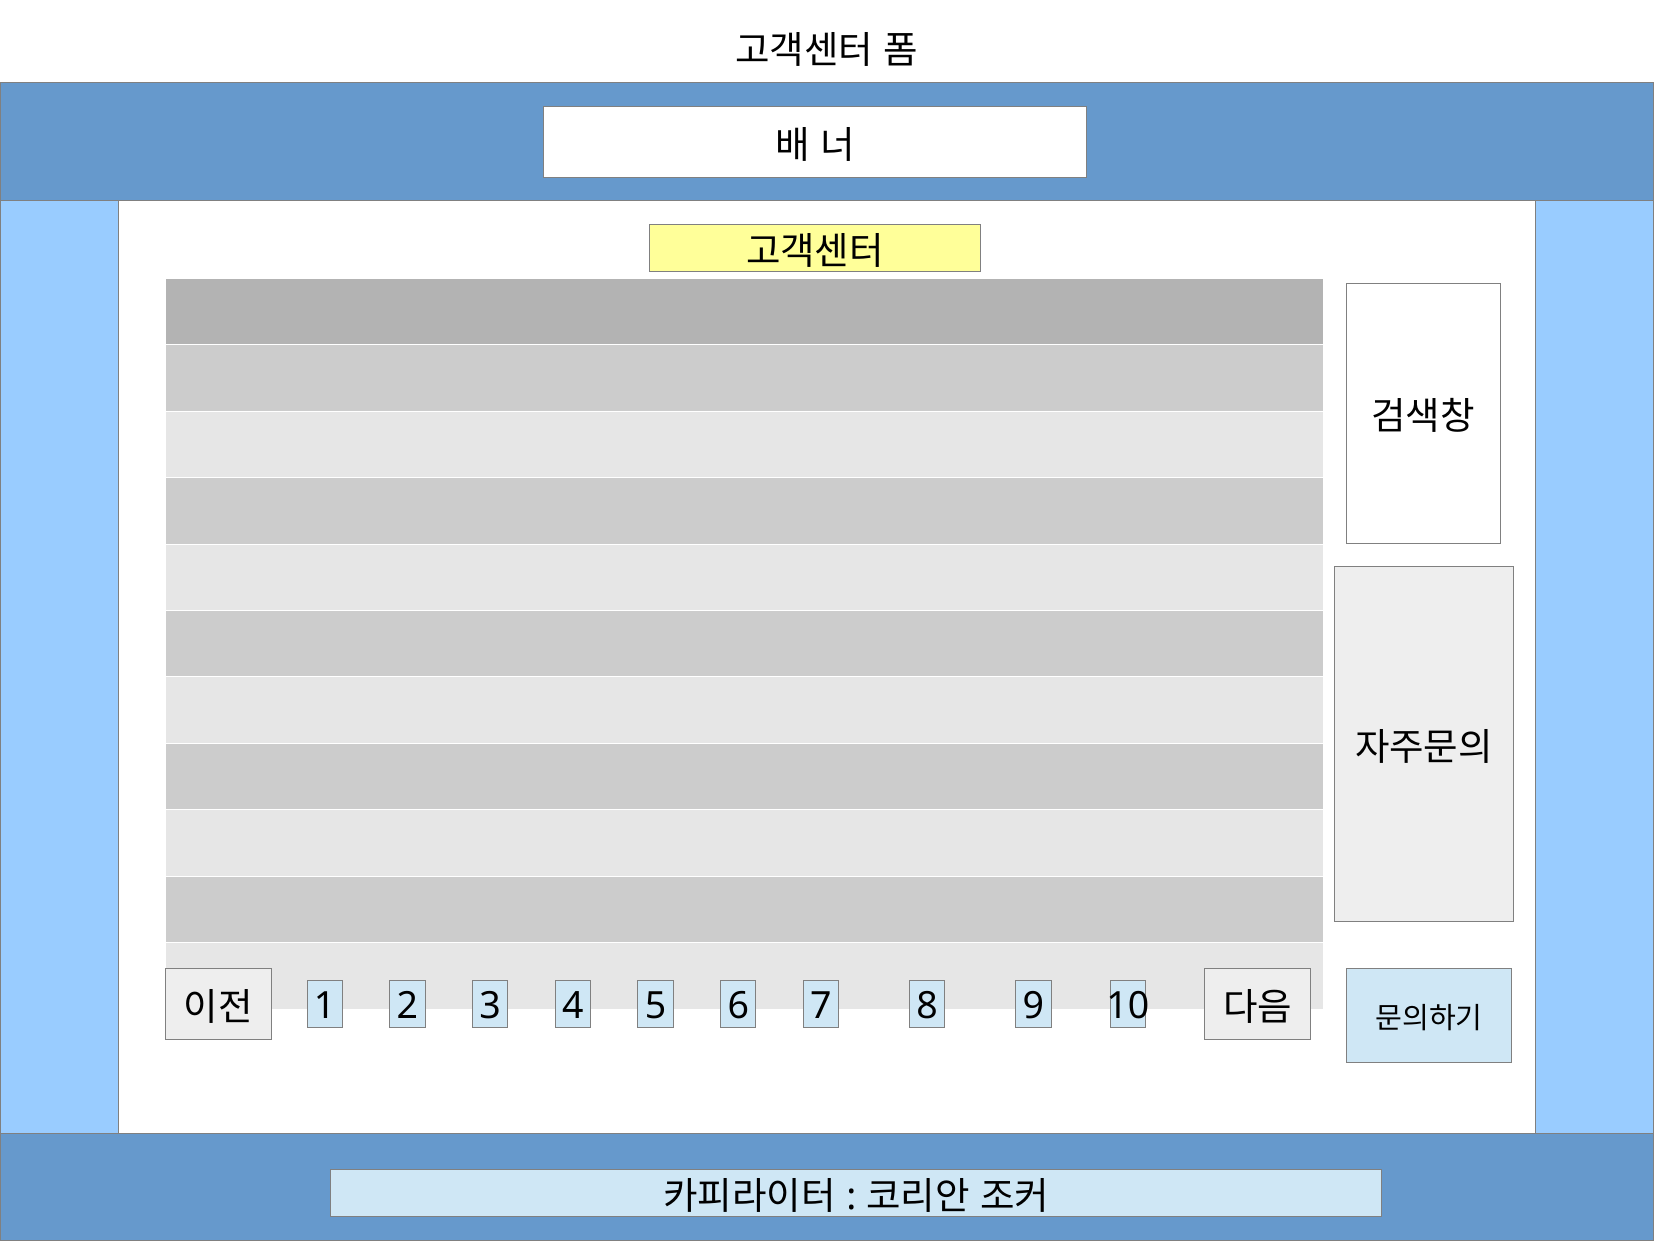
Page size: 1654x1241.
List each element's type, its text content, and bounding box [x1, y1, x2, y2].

text_box 1 [307, 980, 343, 1028]
text_box 고객센터 폼 [602, 13, 1052, 71]
text_box 자주문의 [1334, 566, 1514, 922]
table_cell [166, 545, 1323, 610]
text_box 5 [637, 980, 674, 1028]
text_box 배 너 [543, 106, 1087, 178]
text_box 8 [909, 980, 945, 1028]
table_cell [166, 877, 1323, 942]
text_box 10 [1132, 994, 1143, 1016]
text_box 다음 [1204, 968, 1311, 1040]
table_header [166, 279, 1323, 344]
text_box 이전 [165, 968, 272, 1040]
text_box 검색창 [1346, 283, 1501, 544]
text_box 카피라이터 : 코리안 조커 [330, 1169, 1382, 1217]
table_cell [166, 744, 1323, 809]
text_box 7 [803, 980, 839, 1028]
text_box 문의하기 [1346, 968, 1512, 1063]
text_box 3 [472, 980, 508, 1028]
text_box 9 [1015, 980, 1052, 1028]
table_cell [166, 810, 1323, 876]
table_cell [166, 478, 1323, 544]
text_box 2 [389, 980, 426, 1028]
text_box 6 [720, 980, 756, 1028]
table_cell [166, 677, 1323, 743]
text_box 10 [1110, 980, 1146, 1028]
table_cell [166, 345, 1323, 411]
text_box 고객센터 [649, 224, 981, 272]
text_box [0, 82, 1654, 1241]
text_box 4 [555, 980, 591, 1028]
table_cell [166, 943, 1323, 1009]
table_cell [166, 412, 1323, 477]
table_cell [166, 611, 1323, 676]
